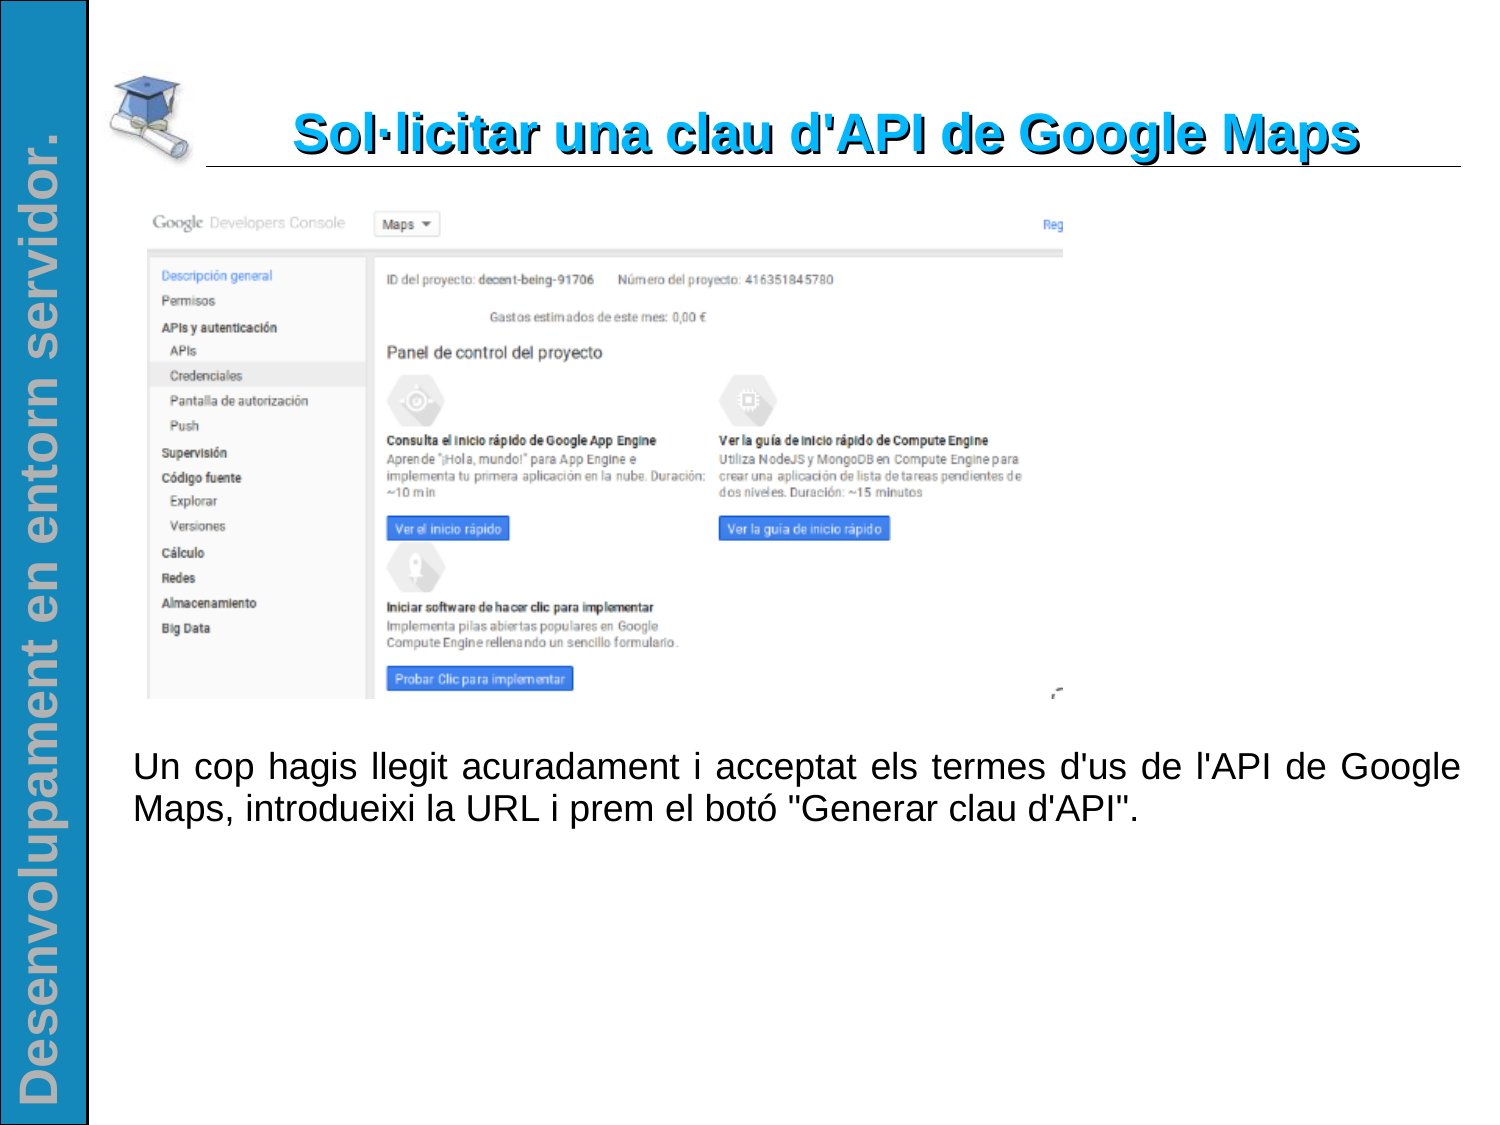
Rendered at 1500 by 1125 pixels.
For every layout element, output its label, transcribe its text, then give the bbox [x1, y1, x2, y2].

picture [147, 206, 1063, 699]
text_box Un cop hagis llegit acuradament i acceptat els termes d'us de l'API de Google Maps, introdueixi la URL i prem el botó "Generar clau d'API". [118, 738, 1477, 837]
title Sol·licitar una clau d'API de Google Maps [206, 88, 1447, 178]
picture [93, 61, 206, 174]
